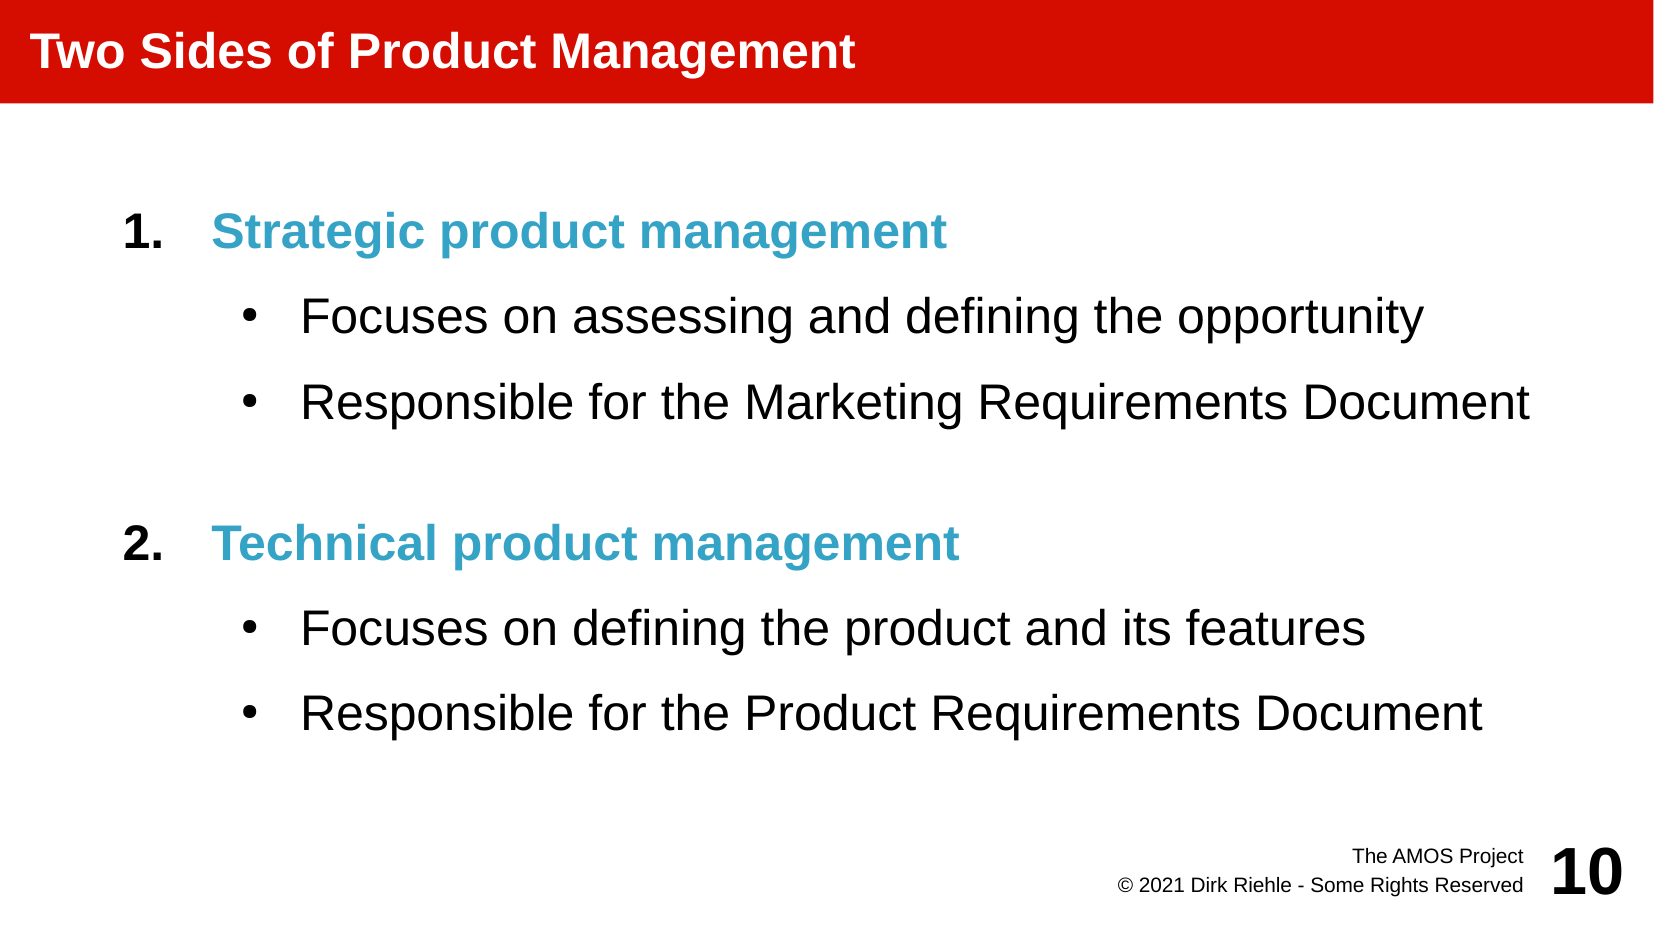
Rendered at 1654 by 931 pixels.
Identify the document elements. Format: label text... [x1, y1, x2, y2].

title Two Sides of Product Management [0, 0, 1654, 104]
subtitle Strategic product management Focuses on assessing and defining the opportunity Responsible for the Marketing Requirements Document Technical product management Focuses on defining the product and its features Responsible for the Product Requirements Document [29, 132, 1625, 813]
